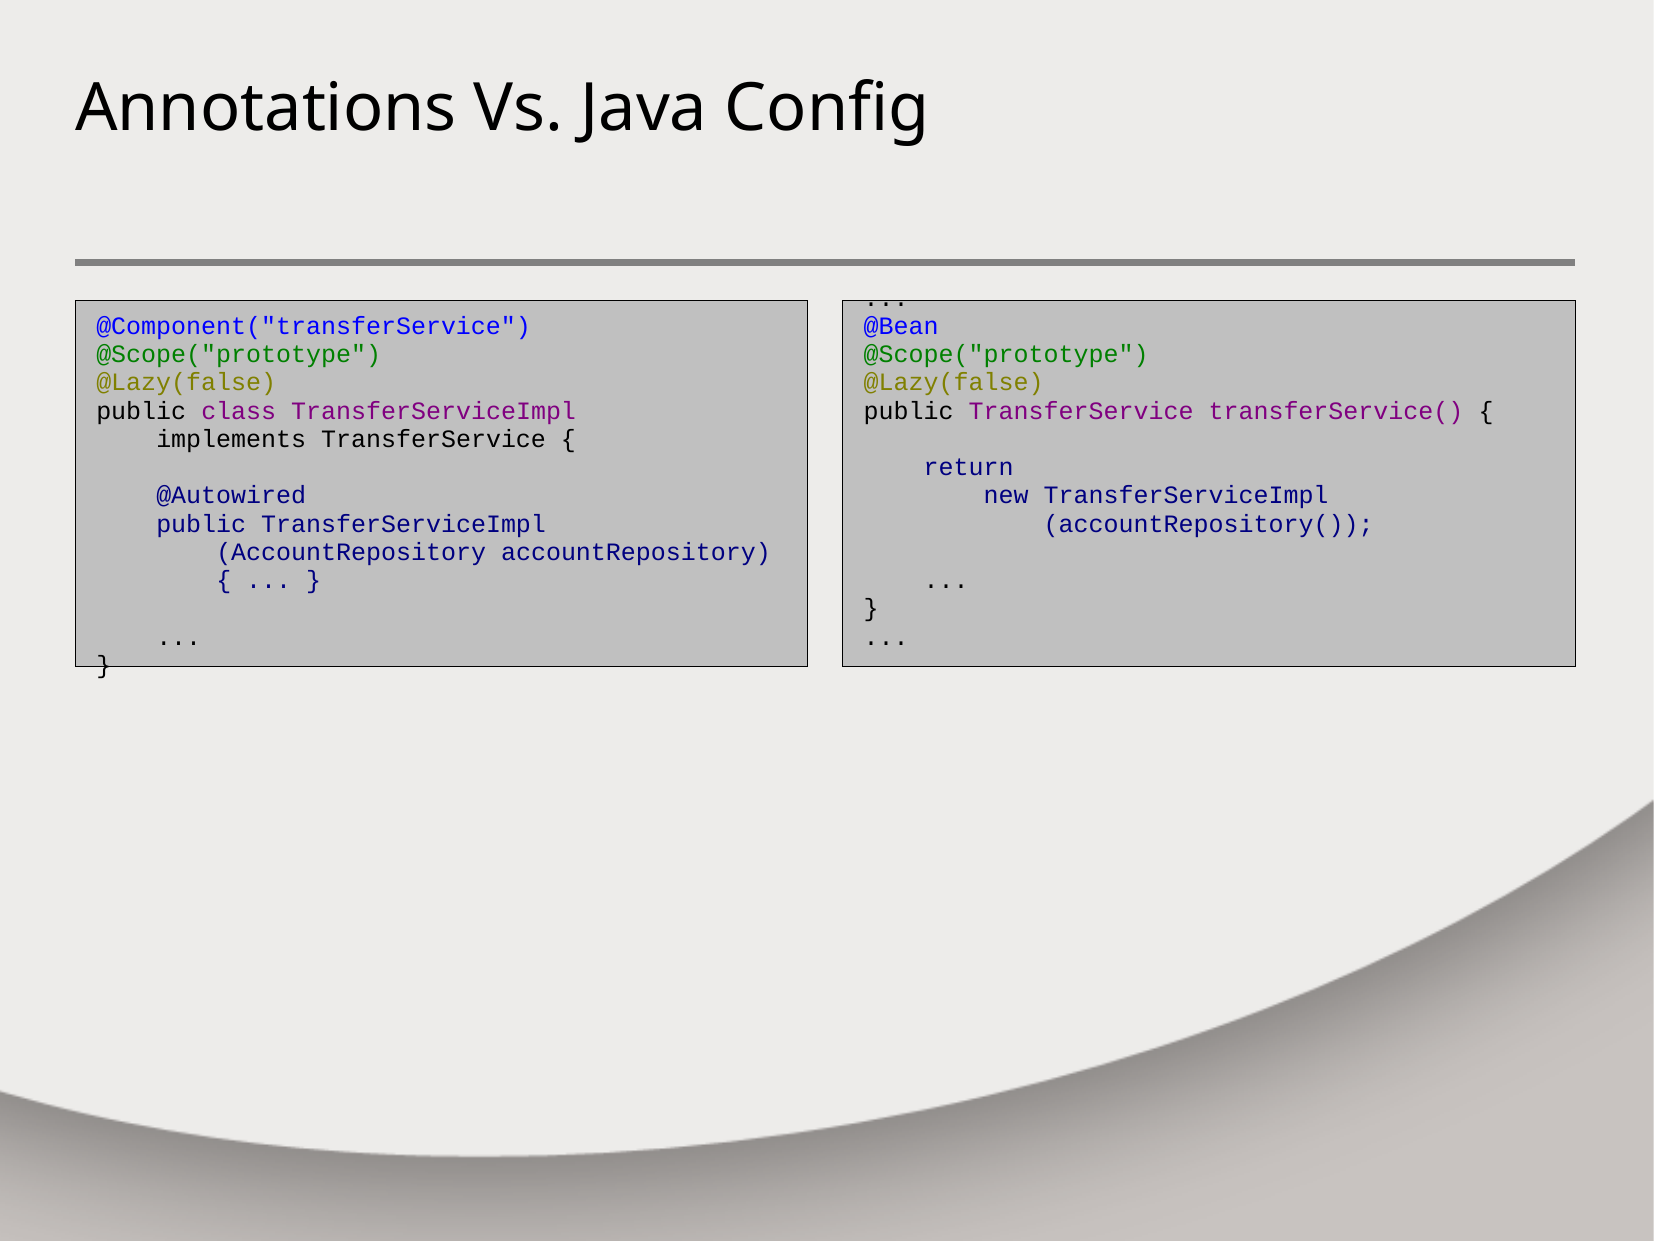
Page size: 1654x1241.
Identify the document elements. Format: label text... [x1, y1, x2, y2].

text_box ... @Bean @Scope("prototype") @Lazy(false) public TransferService transferService() { return new TransferServiceImpl (accountRepository()); ... } ... [842, 300, 1576, 667]
picture [0, 0, 1654, 1241]
title Annotations Vs. Java Config [75, 75, 1576, 226]
text_box @Component("transferService") @Scope("prototype") @Lazy(false) public class TransferServiceImpl implements TransferService { @Autowired public TransferServiceImpl (AccountRepository accountRepository) { ... } ... } [75, 300, 808, 667]
